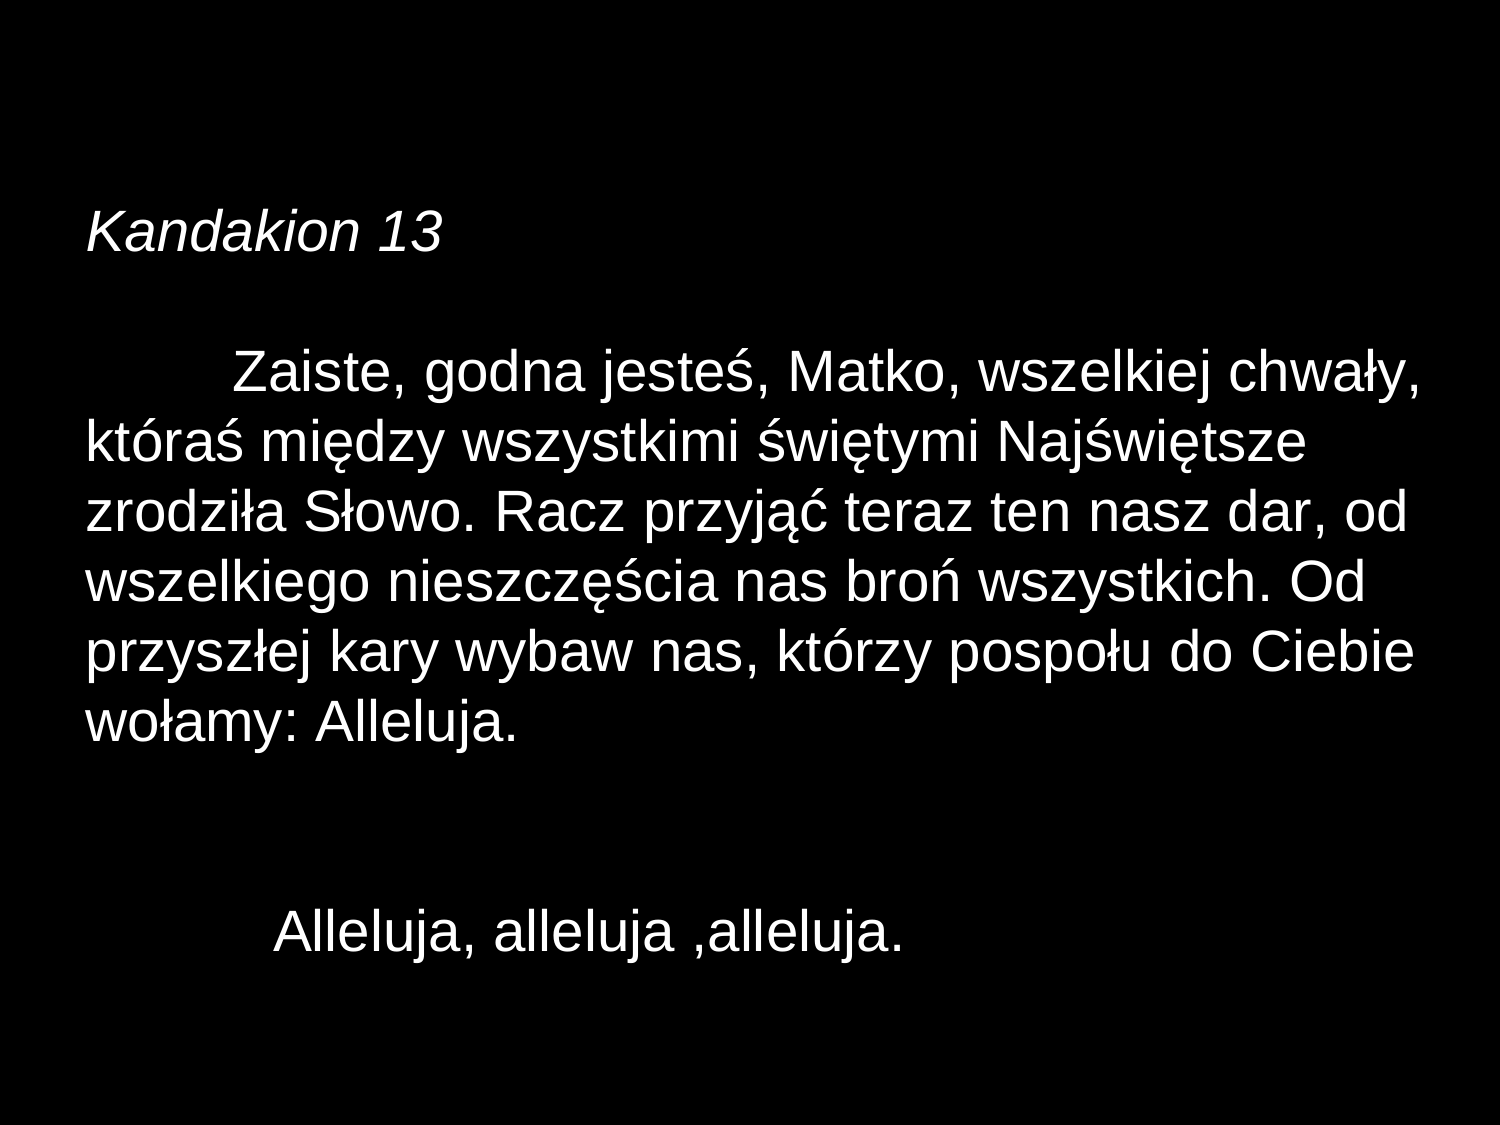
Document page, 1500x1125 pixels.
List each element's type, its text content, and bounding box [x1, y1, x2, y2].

text_box Kandakion 13 Zaiste, godna jesteś, Matko, wszelkiej chwały, któraś między wszystkimi świętymi Najświętsze zrodziła Słowo. Racz przyjąć teraz ten nasz dar, od wszelkiego nieszczęścia nas broń wszystkich. Od przyszłej kary wybaw nas, którzy pospołu do Ciebie wołamy: Alleluja. Alleluja, alleluja ,alleluja. [70, 185, 1465, 1111]
